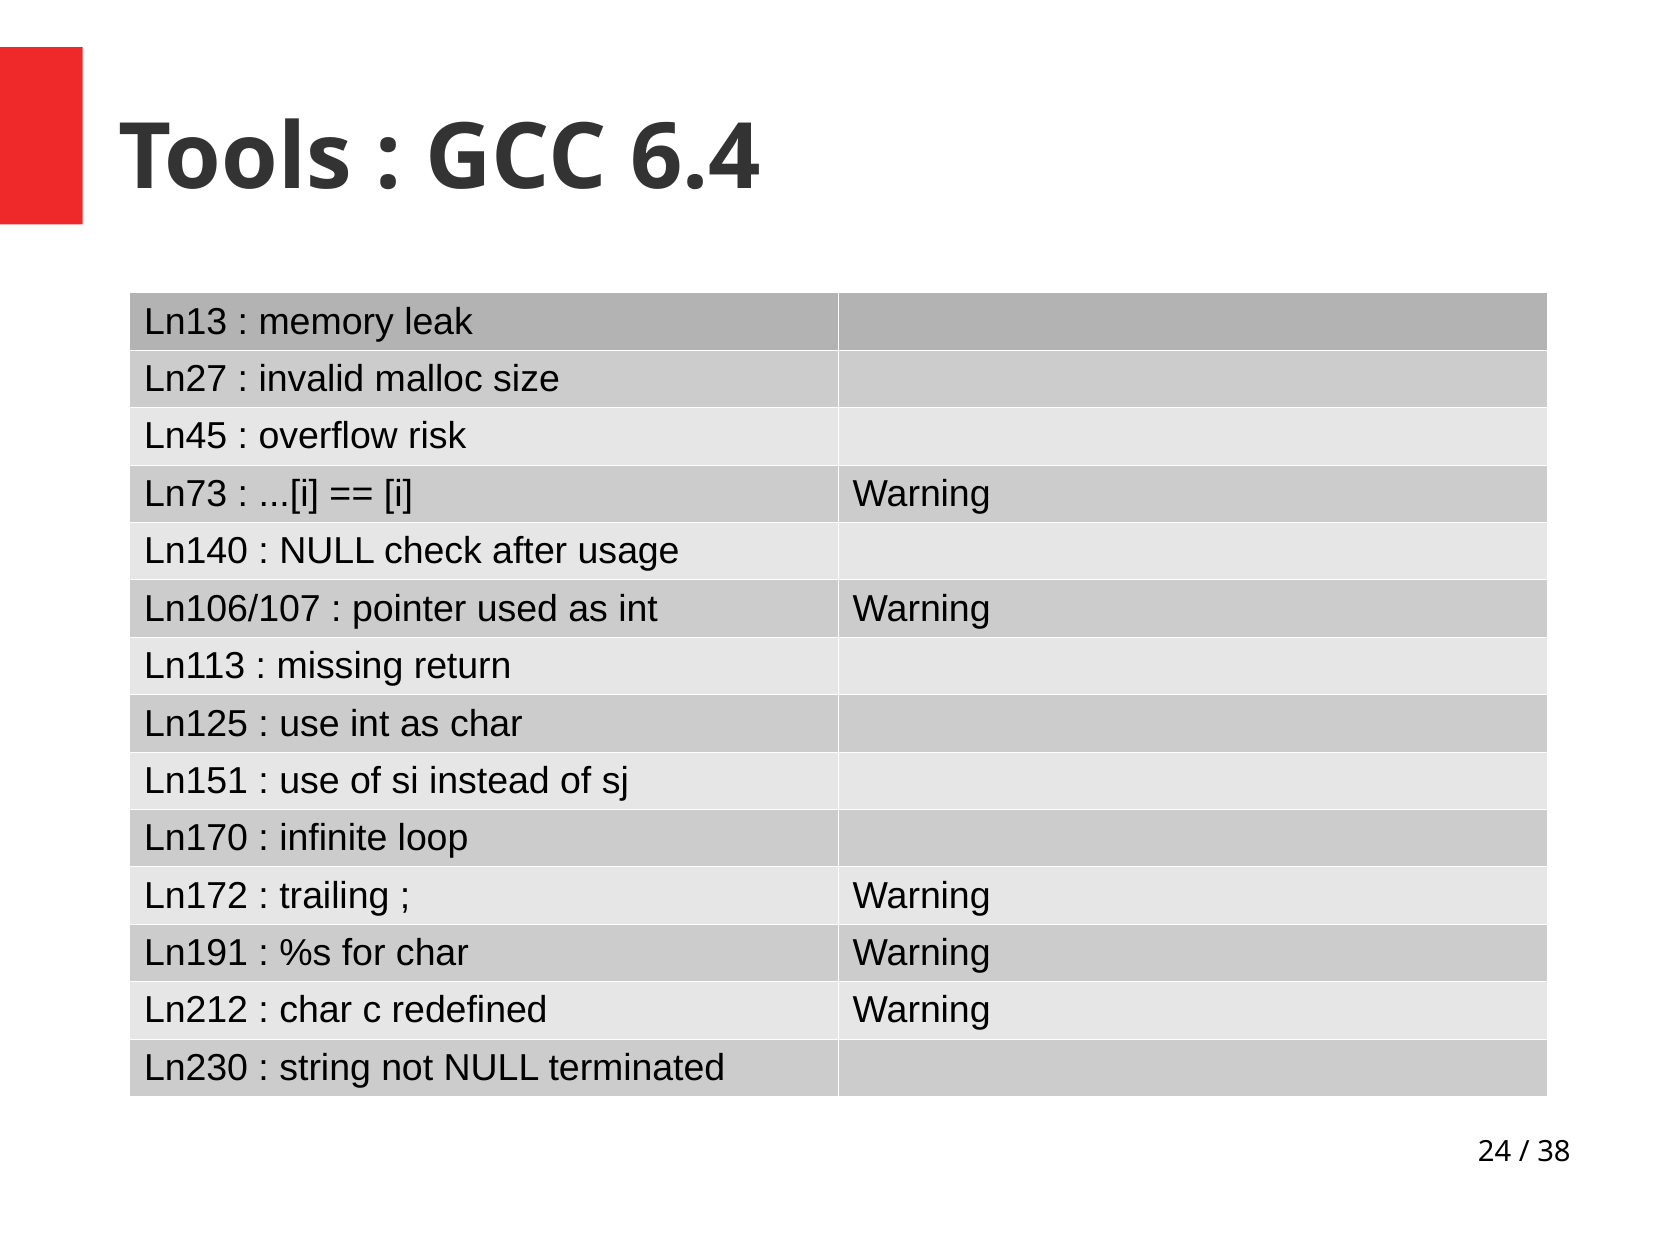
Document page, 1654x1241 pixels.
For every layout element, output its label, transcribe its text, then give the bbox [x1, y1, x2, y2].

table_cell Ln140 : NULL check after usage [130, 523, 838, 579]
table_cell Ln73 : ...[i] == [i] [130, 466, 838, 522]
table_cell Warning [839, 867, 1547, 924]
table_cell [839, 1040, 1547, 1096]
table_cell Ln212 : char c redefined [130, 982, 838, 1039]
table_cell Ln113 : missing return [130, 638, 838, 694]
table_cell Ln106/107 : pointer used as int [130, 580, 838, 637]
table_cell Warning [839, 982, 1547, 1039]
table_cell Ln125 : use int as char [130, 695, 838, 752]
table_cell Ln151 : use of si instead of sj [130, 753, 838, 809]
table_cell [839, 753, 1547, 809]
title Tools : GCC 6.4 [118, 49, 1571, 257]
table_cell [839, 408, 1547, 465]
table_cell [839, 638, 1547, 694]
table_cell Warning [839, 925, 1547, 981]
table_cell Warning [839, 580, 1547, 637]
table_cell Ln230 : string not NULL terminated [130, 1040, 838, 1096]
table_cell Warning [839, 466, 1547, 522]
table_header Ln13 : memory leak [130, 293, 838, 350]
table_cell Ln170 : infinite loop [130, 810, 838, 866]
table_cell [839, 695, 1547, 752]
table_header [839, 293, 1547, 350]
table_cell Ln45 : overflow risk [130, 408, 838, 465]
table_cell [839, 351, 1547, 407]
table_cell [839, 810, 1547, 866]
table_cell Ln191 : %s for char [130, 925, 838, 981]
table_cell Ln172 : trailing ; [130, 867, 838, 924]
table_cell Ln27 : invalid malloc size [130, 351, 838, 407]
table_cell [839, 523, 1547, 579]
